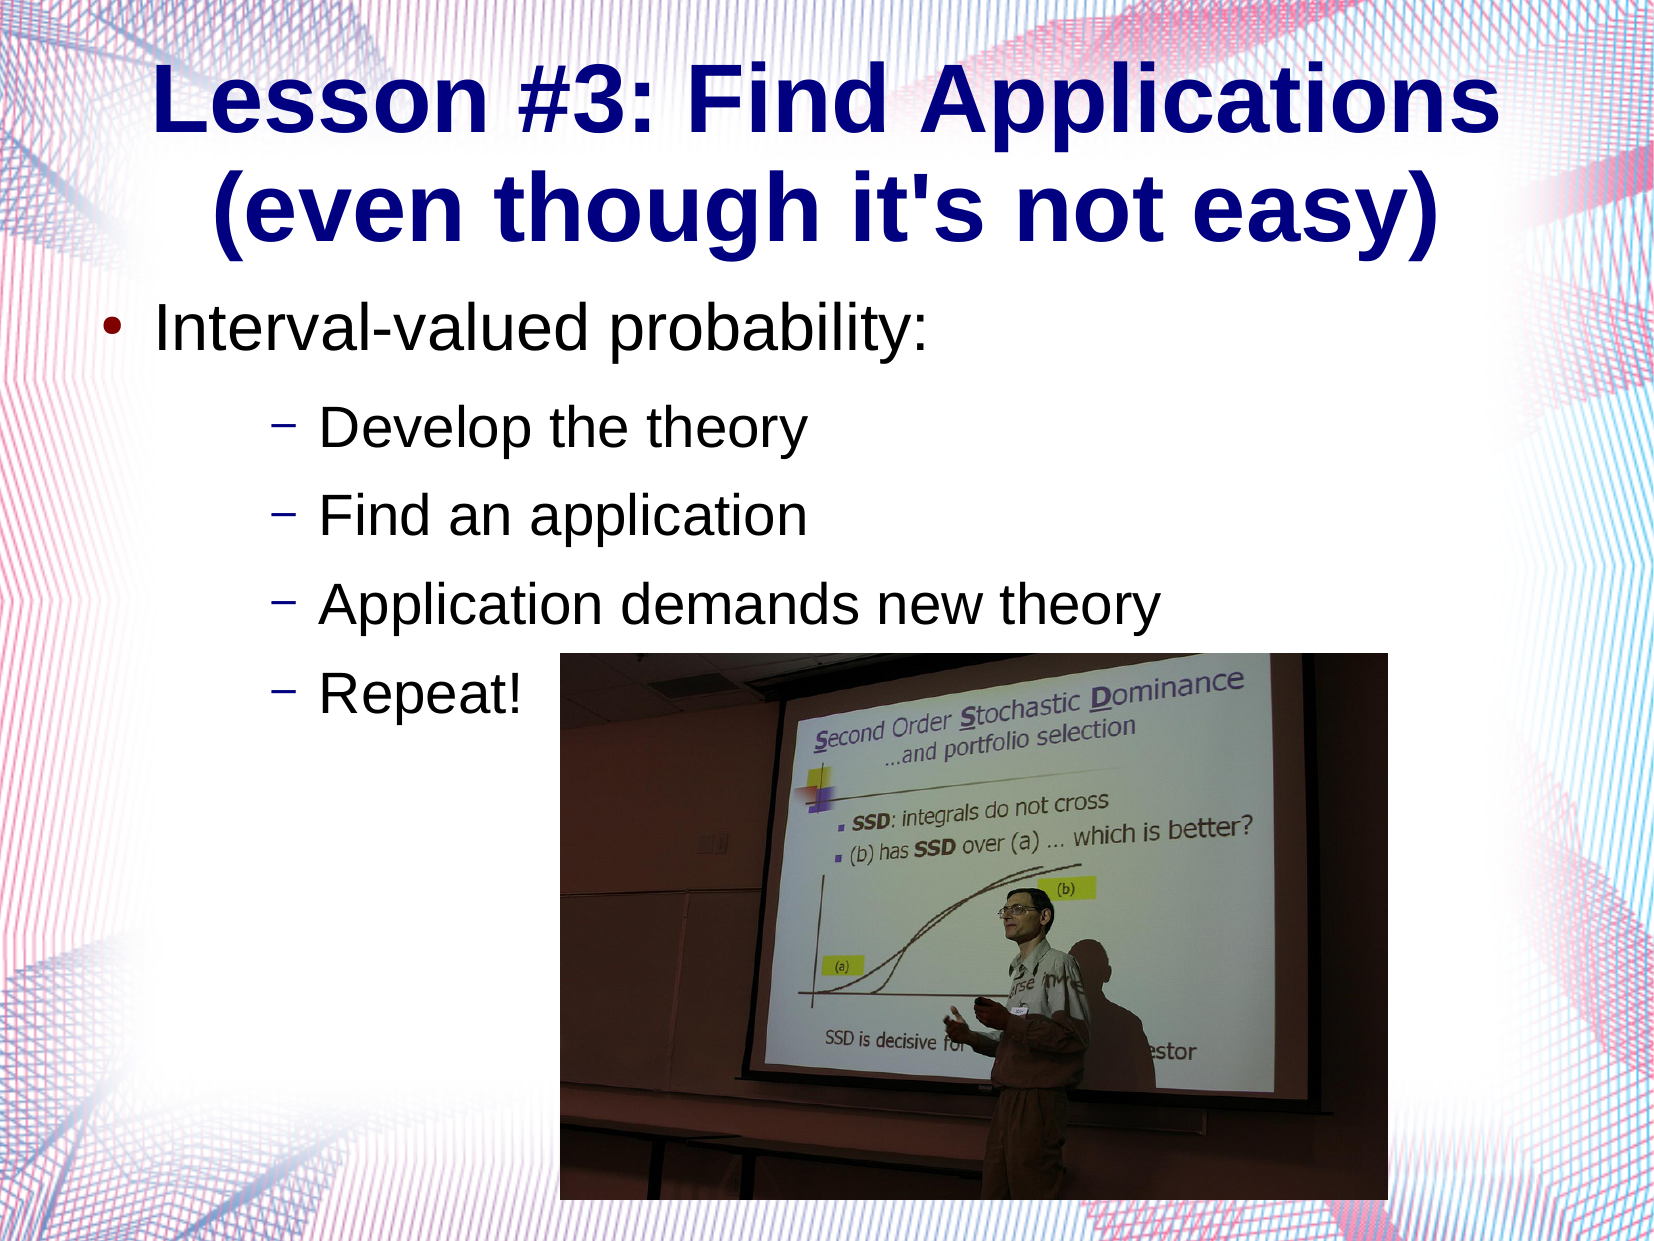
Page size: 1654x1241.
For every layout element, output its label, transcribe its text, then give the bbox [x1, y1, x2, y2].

list Interval-valued probability: Develop the theory Find an application Application demands new theory Repeat! [82, 290, 1654, 1109]
title Lesson #3: Find Applications (even though it's not easy) [82, 43, 1571, 263]
picture [0, 0, 1654, 1241]
